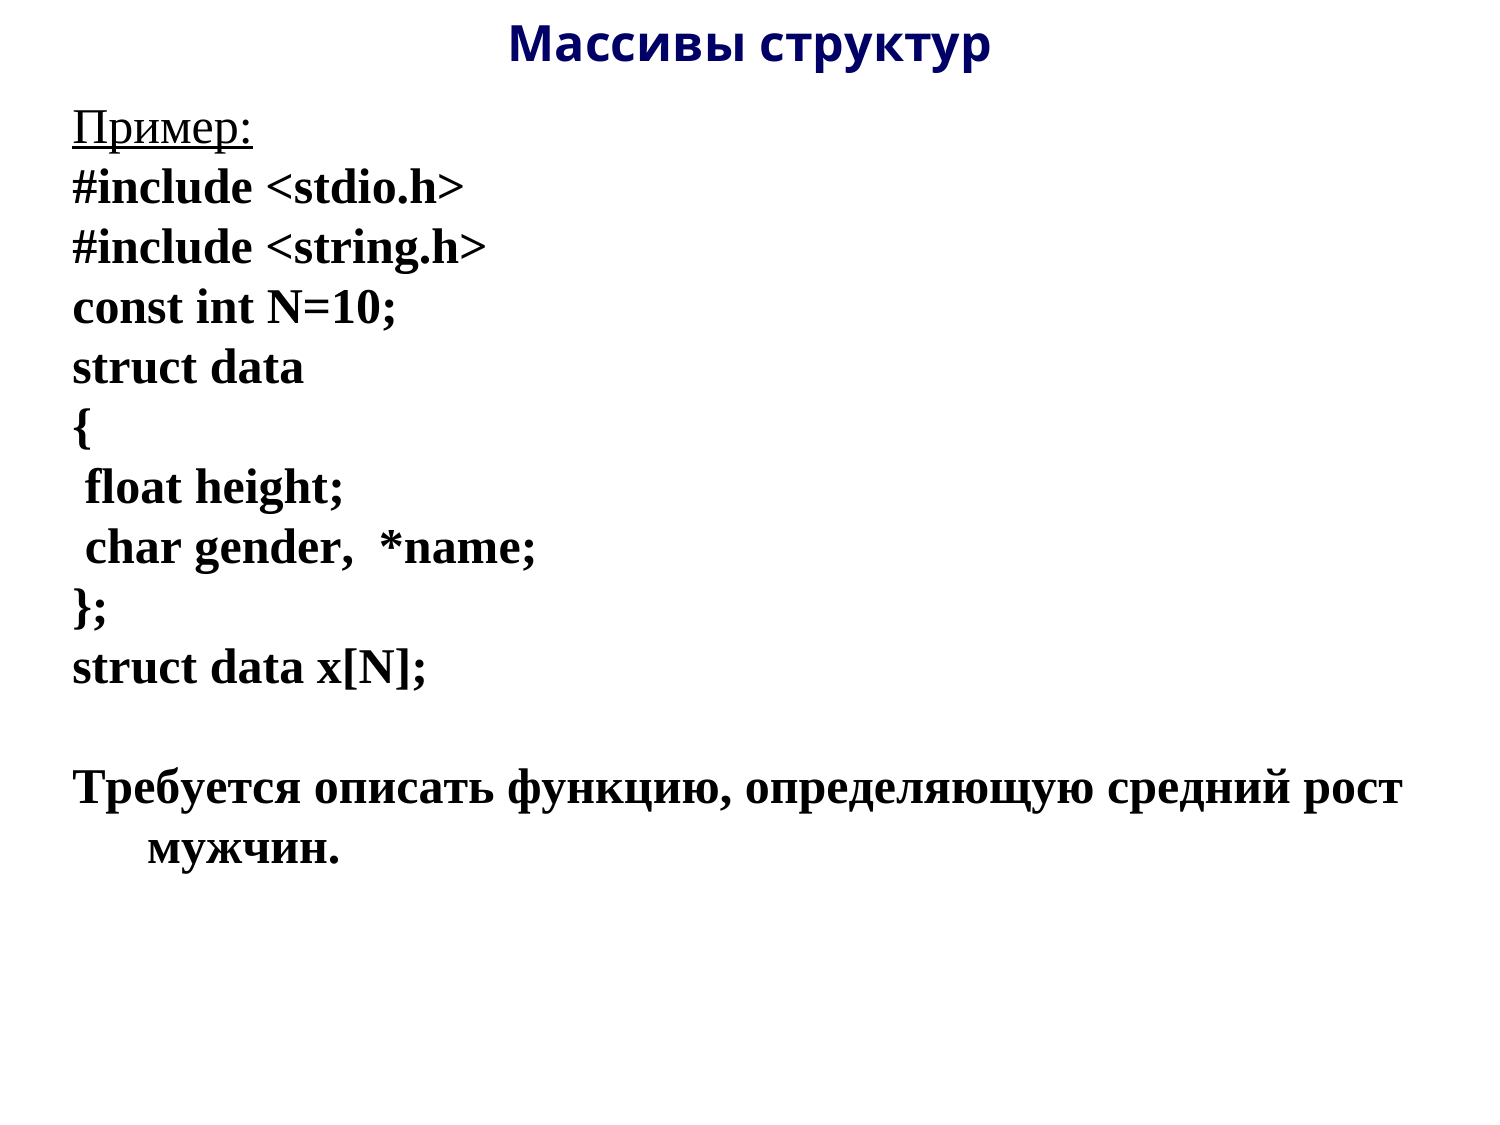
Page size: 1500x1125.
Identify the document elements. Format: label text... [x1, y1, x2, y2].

text_box Пример: #include <stdio.h> #include <string.h> const int N=10; struct data { float height; char gender, *name; }; struct data x[N]; Требуется описать функцию, определяющую средний рост мужчин. [57, 85, 1500, 941]
text_box Массивы структур [0, 0, 1500, 83]
